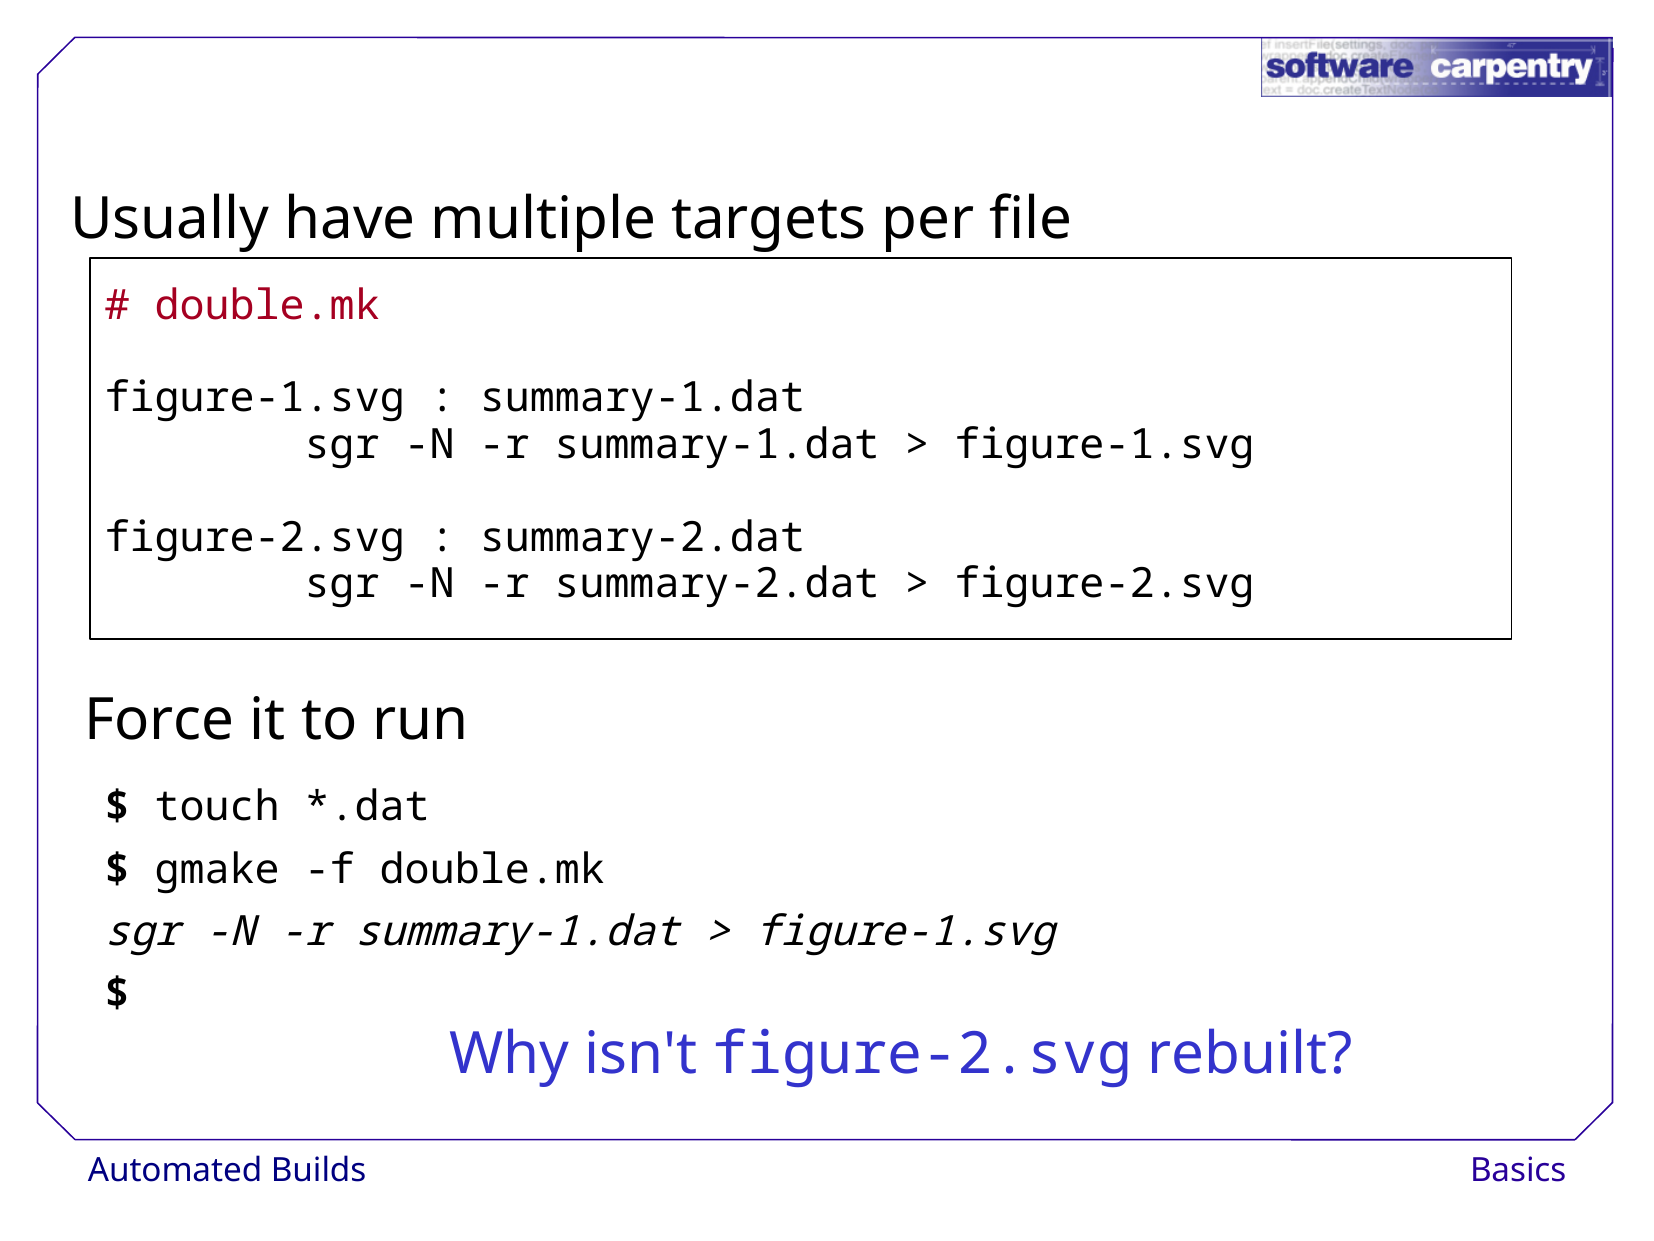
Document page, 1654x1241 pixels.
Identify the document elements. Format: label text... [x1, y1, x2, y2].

picture [1261, 39, 1613, 97]
text_box # double.mk figure-1.svg : summary-1.dat sgr -N -r summary-1.dat > figure-1.svg figure-2.svg : summary-2.dat sgr -N -r summary-2.dat > figure-2.svg [89, 258, 1512, 640]
text_box Force it to run [69, 638, 634, 760]
text_box Why isn't figure-2.svg rebuilt? [434, 972, 1518, 1093]
text_box $ touch *.dat $ gmake -f double.mk sgr -N -r summary-1.dat > figure-1.svg $ [89, 759, 1512, 1027]
text_box Usually have multiple targets per file [55, 138, 1238, 259]
